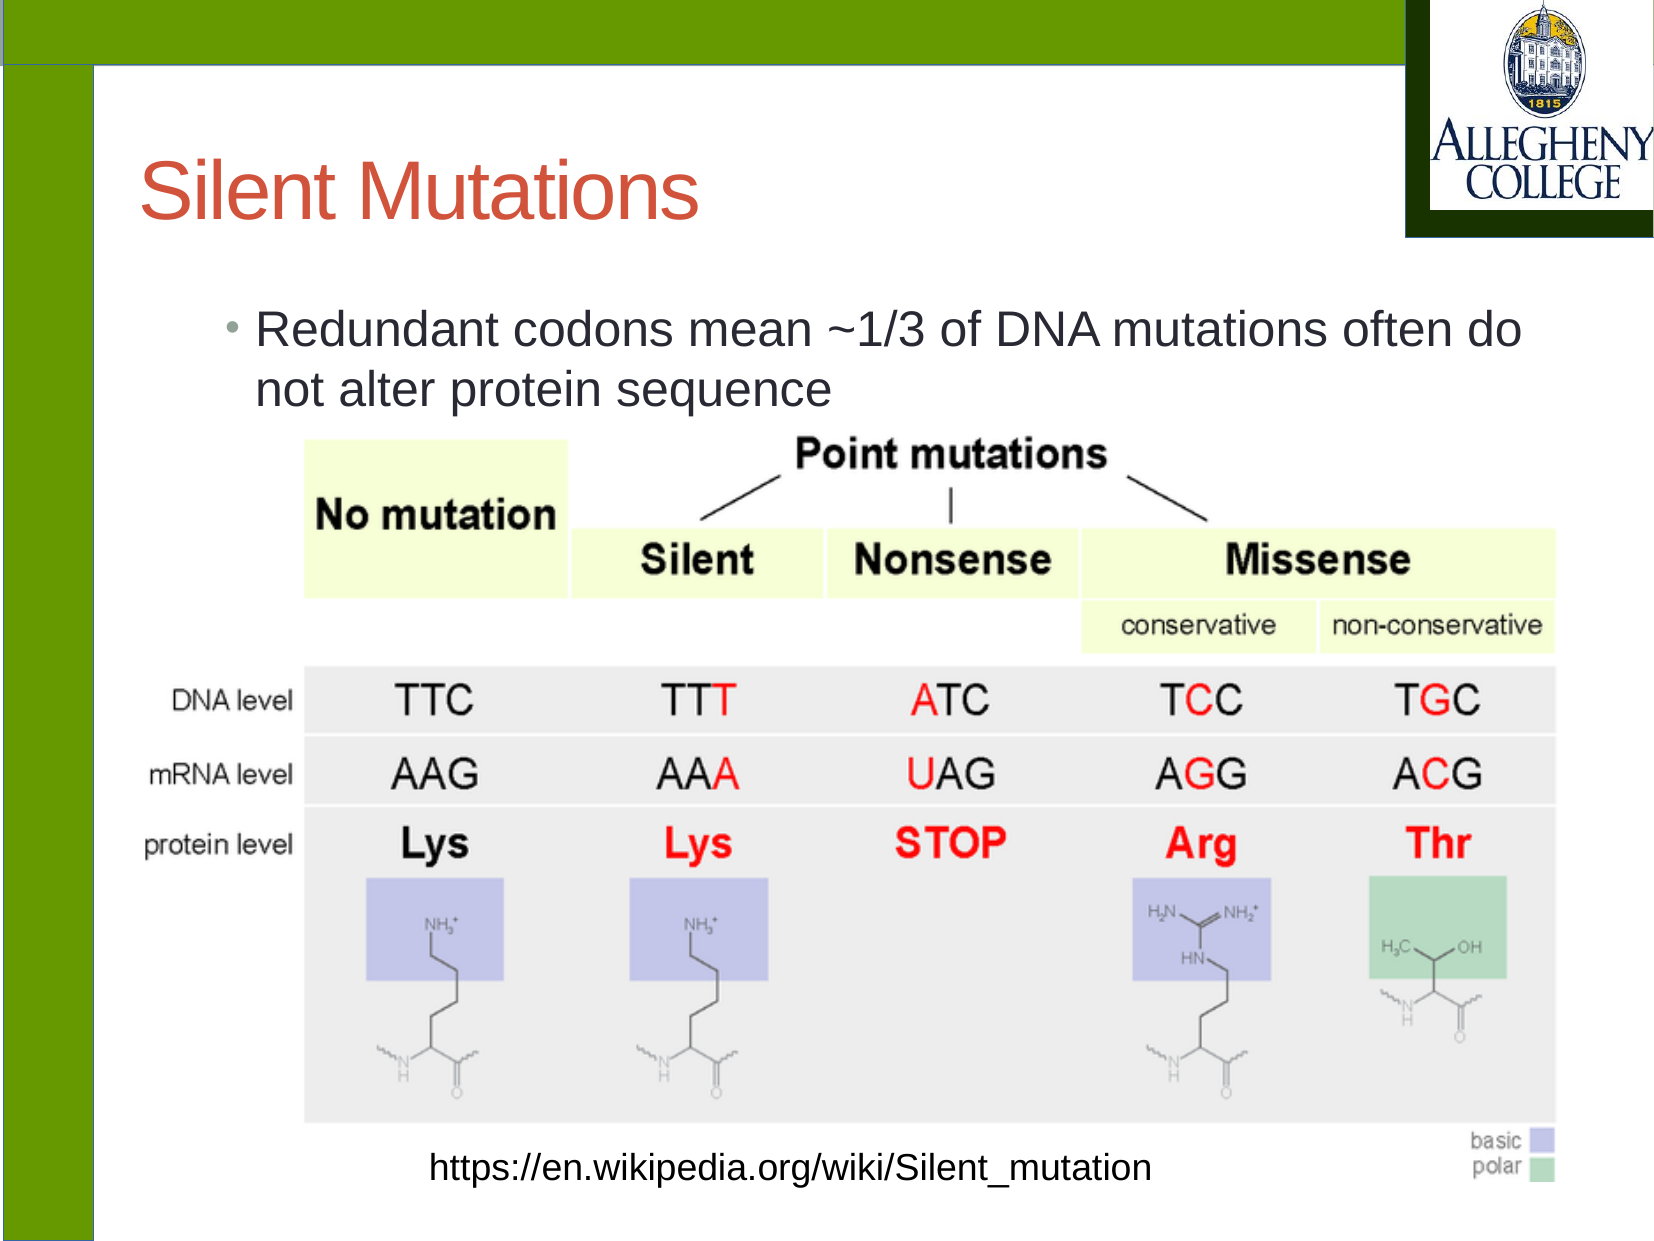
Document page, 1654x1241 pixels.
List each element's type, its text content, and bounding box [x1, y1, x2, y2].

text_box [3, 0, 1654, 1241]
picture [1430, 0, 1654, 210]
title Silent Mutations [124, 96, 1613, 276]
picture [144, 431, 1557, 1182]
text_box https://en.wikipedia.org/wiki/Silent_mutation [414, 1138, 1366, 1238]
list Redundant codons mean ~1/3 of DNA mutations often do not alter protein sequence [210, 289, 1571, 466]
